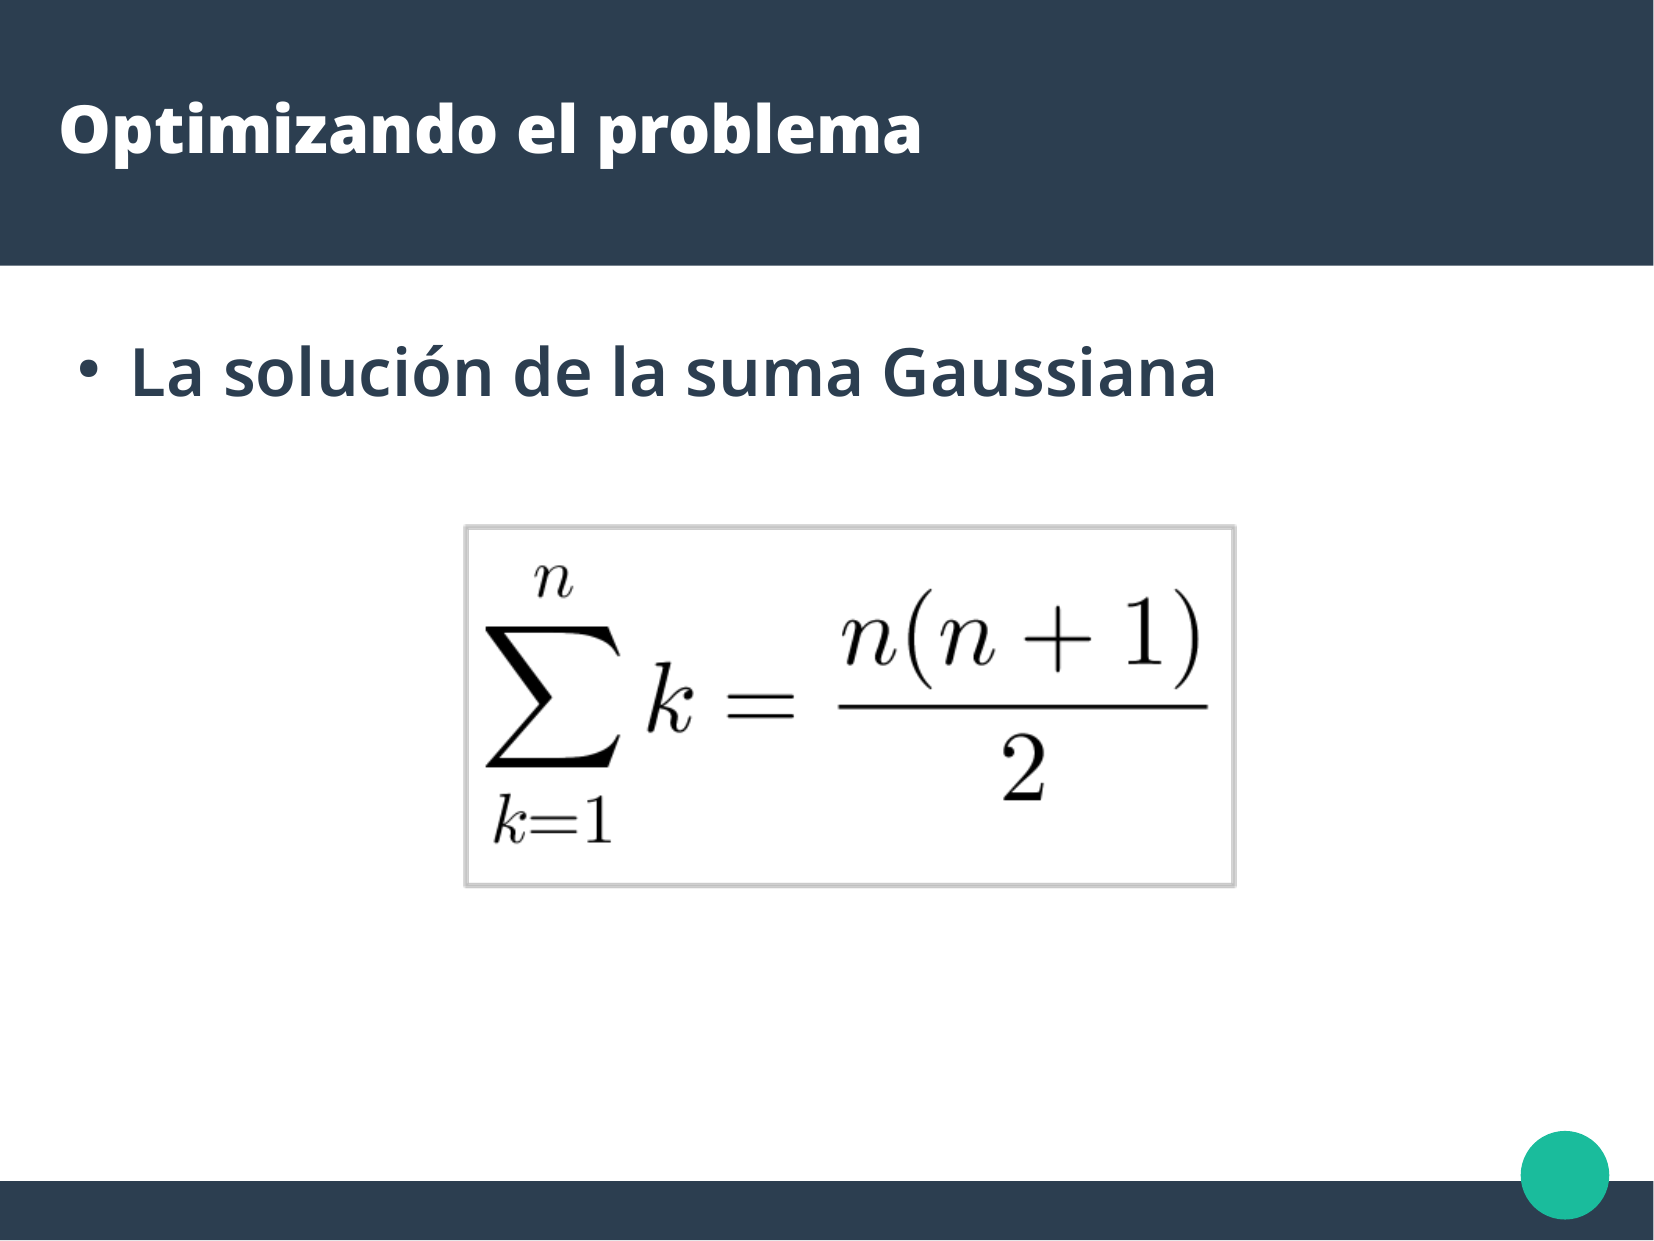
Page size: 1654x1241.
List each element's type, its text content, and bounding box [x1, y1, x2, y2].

list La solución de la suma Gaussiana [59, 324, 1595, 1152]
title Optimizando el problema [59, 49, 1595, 207]
picture [278, 439, 1393, 993]
